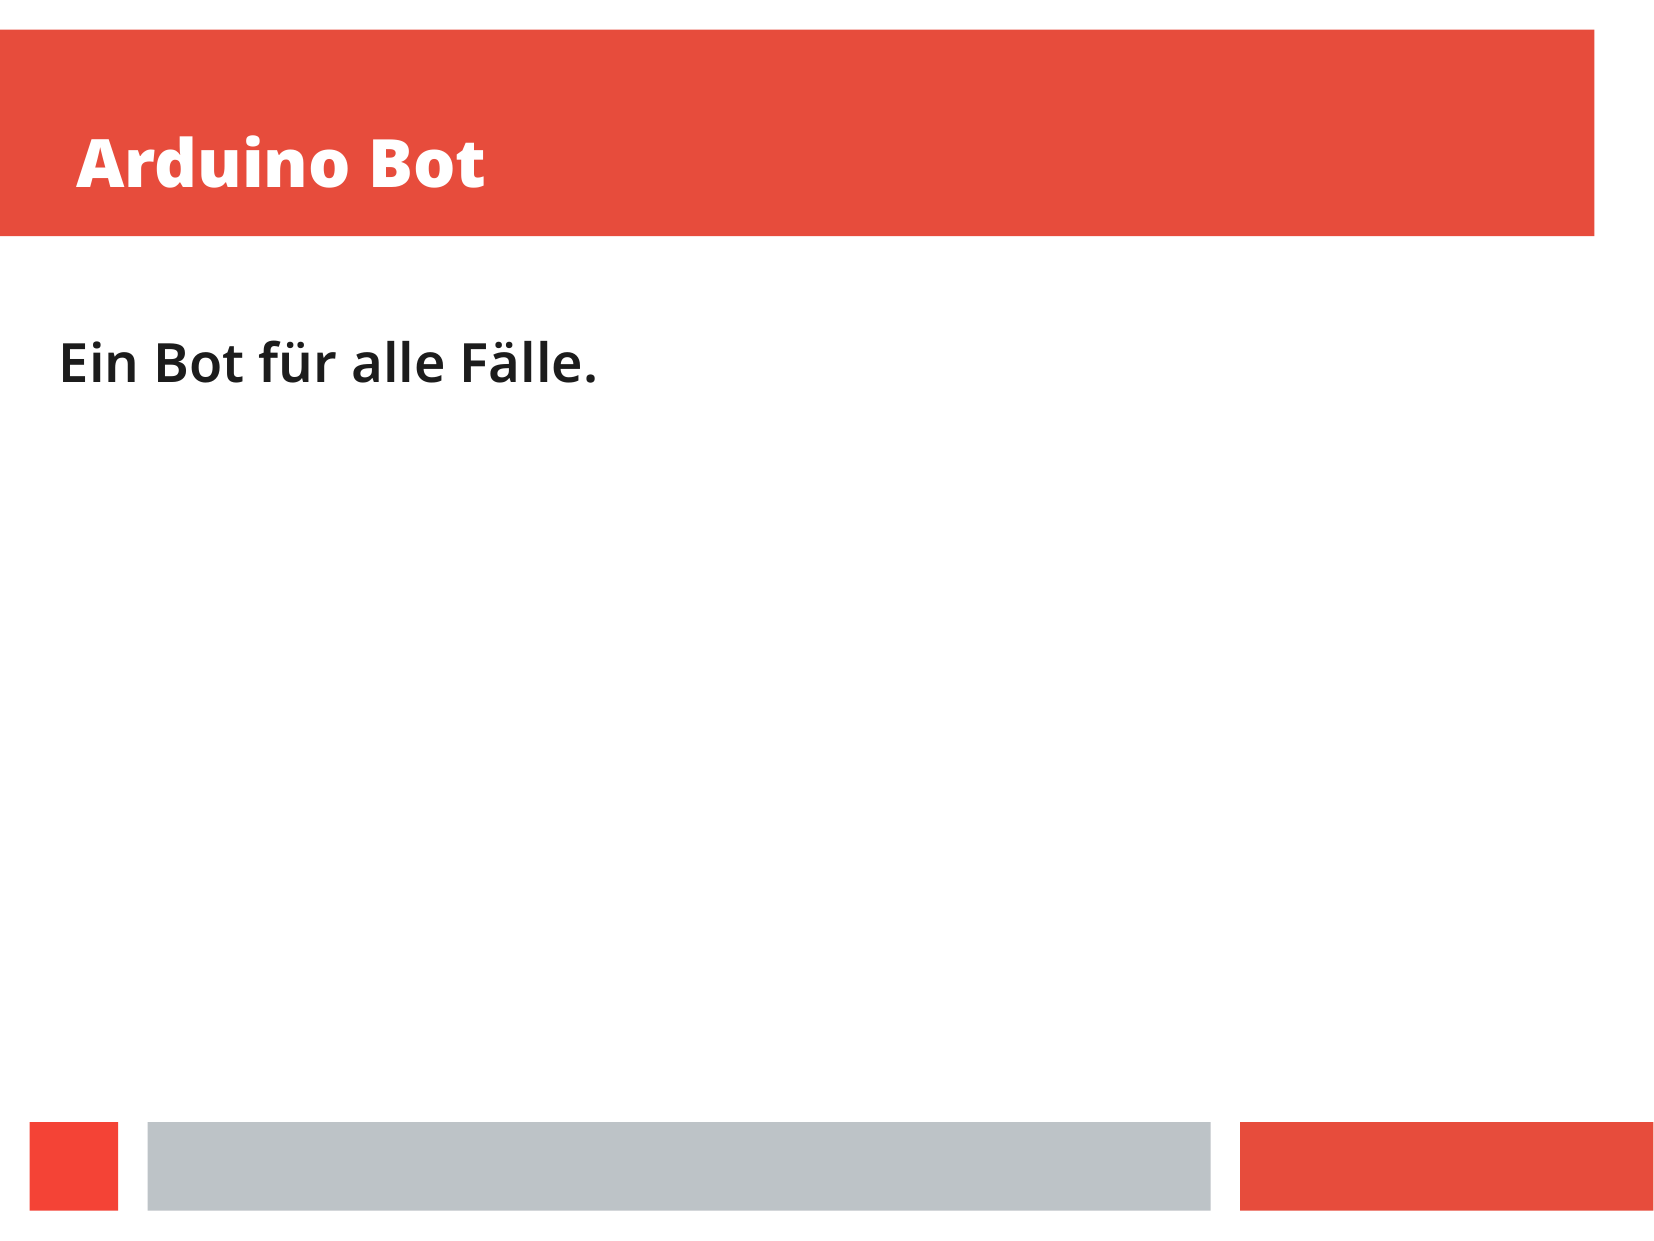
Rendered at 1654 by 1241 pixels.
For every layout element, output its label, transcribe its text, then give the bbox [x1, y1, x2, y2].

list Ein Bot für alle Fälle. [59, 324, 1565, 1093]
title Arduino Bot [59, 59, 1595, 207]
